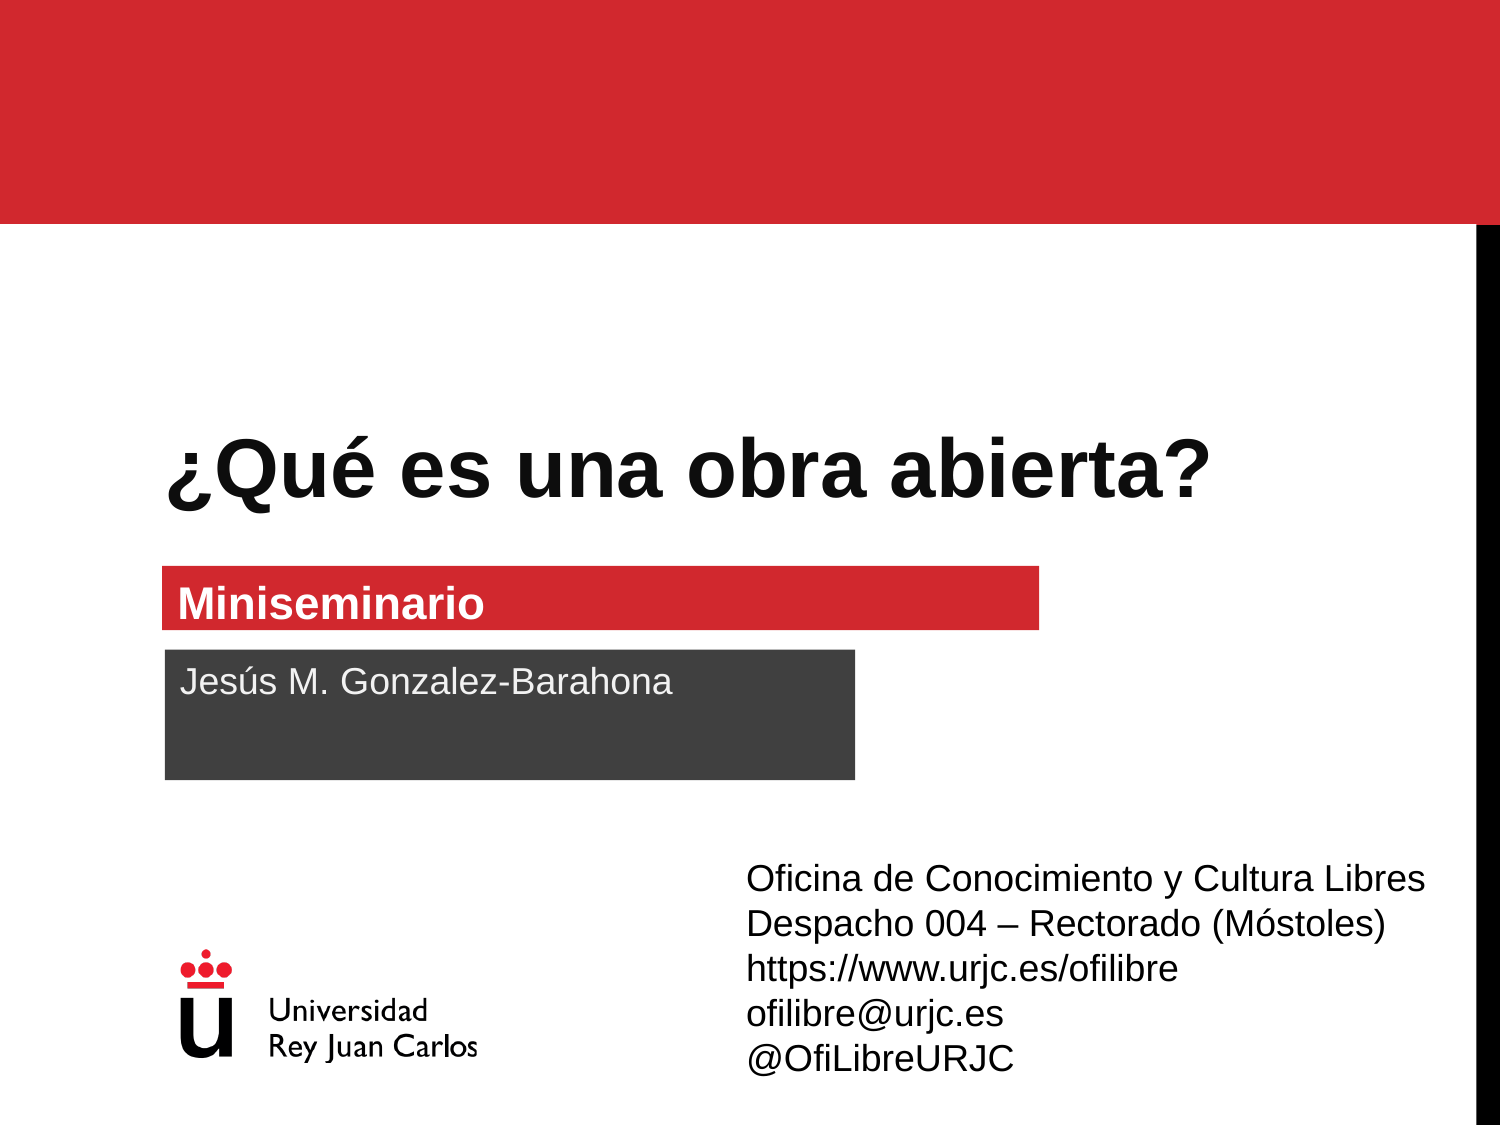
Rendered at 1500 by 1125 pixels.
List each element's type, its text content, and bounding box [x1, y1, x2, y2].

text_box [0, 0, 1500, 224]
picture [180, 949, 477, 1063]
text_box Oficina de Conocimiento y Cultura Libres Despacho 004 – Rectorado (Móstoles) https://www.urjc.es/ofilibre ofilibre@urjc.es @OfiLibreURJC [731, 846, 1484, 1087]
text_box ¿Qué es una obra abierta? [149, 179, 1382, 521]
text_box Jesús M. Gonzalez-Barahona [164, 649, 856, 781]
text_box Miniseminario [162, 565, 1040, 631]
